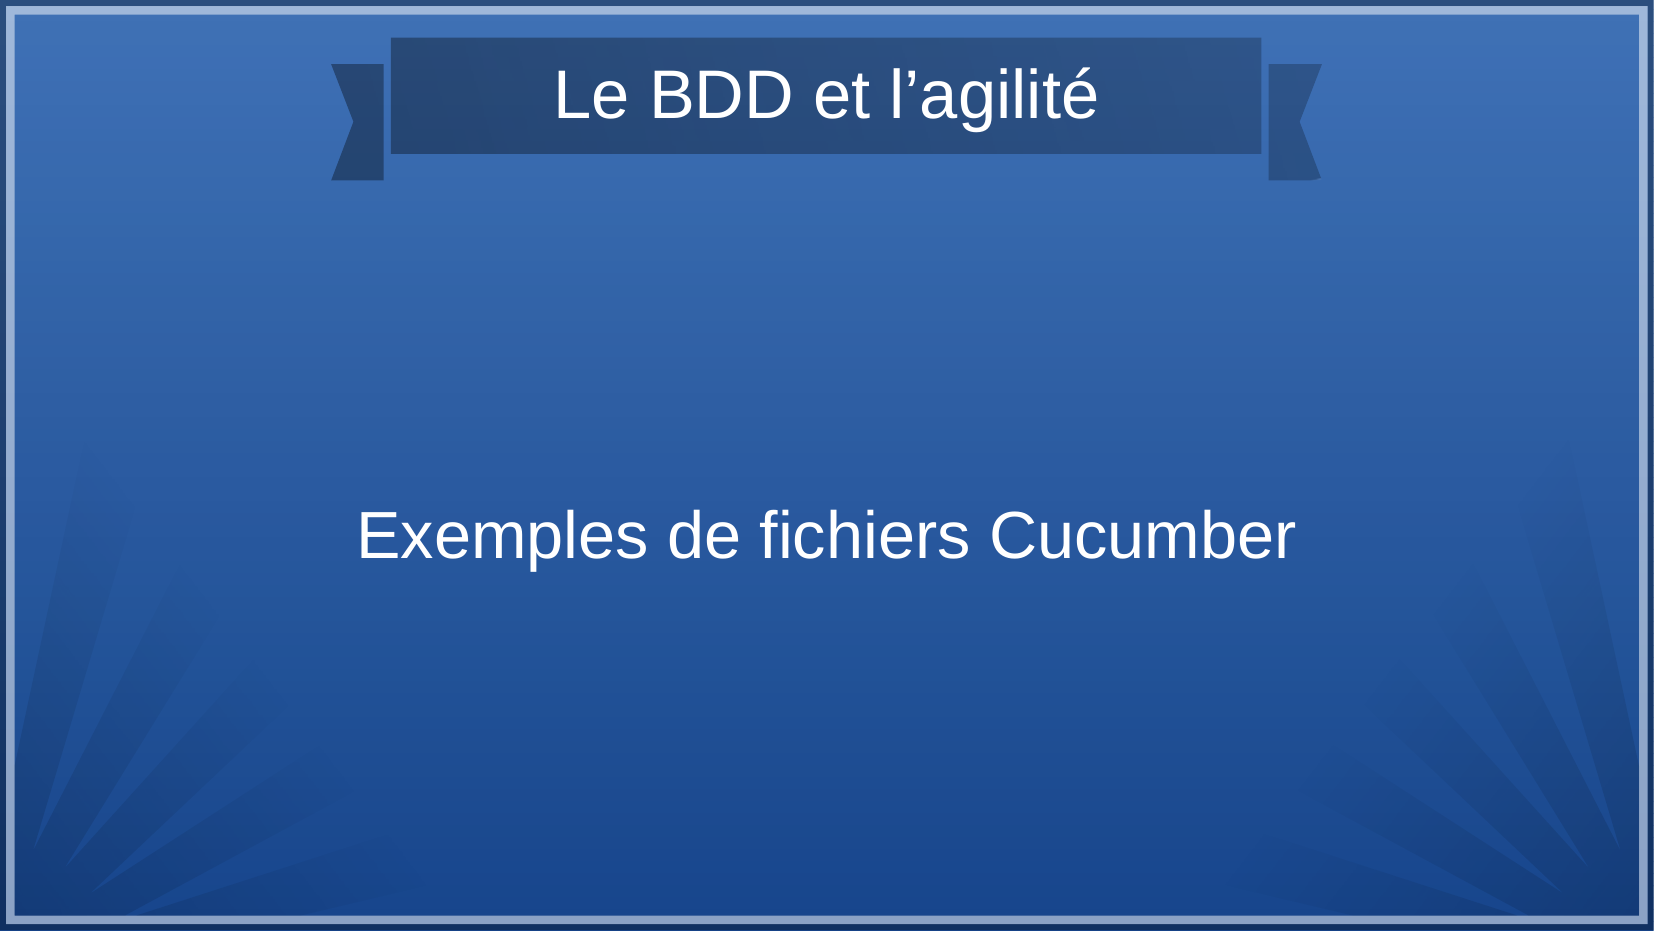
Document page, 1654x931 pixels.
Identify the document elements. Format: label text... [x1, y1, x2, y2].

subtitle Exemples de fichiers Cucumber [82, 224, 1571, 848]
title Le BDD et l’agilité [389, 35, 1264, 154]
